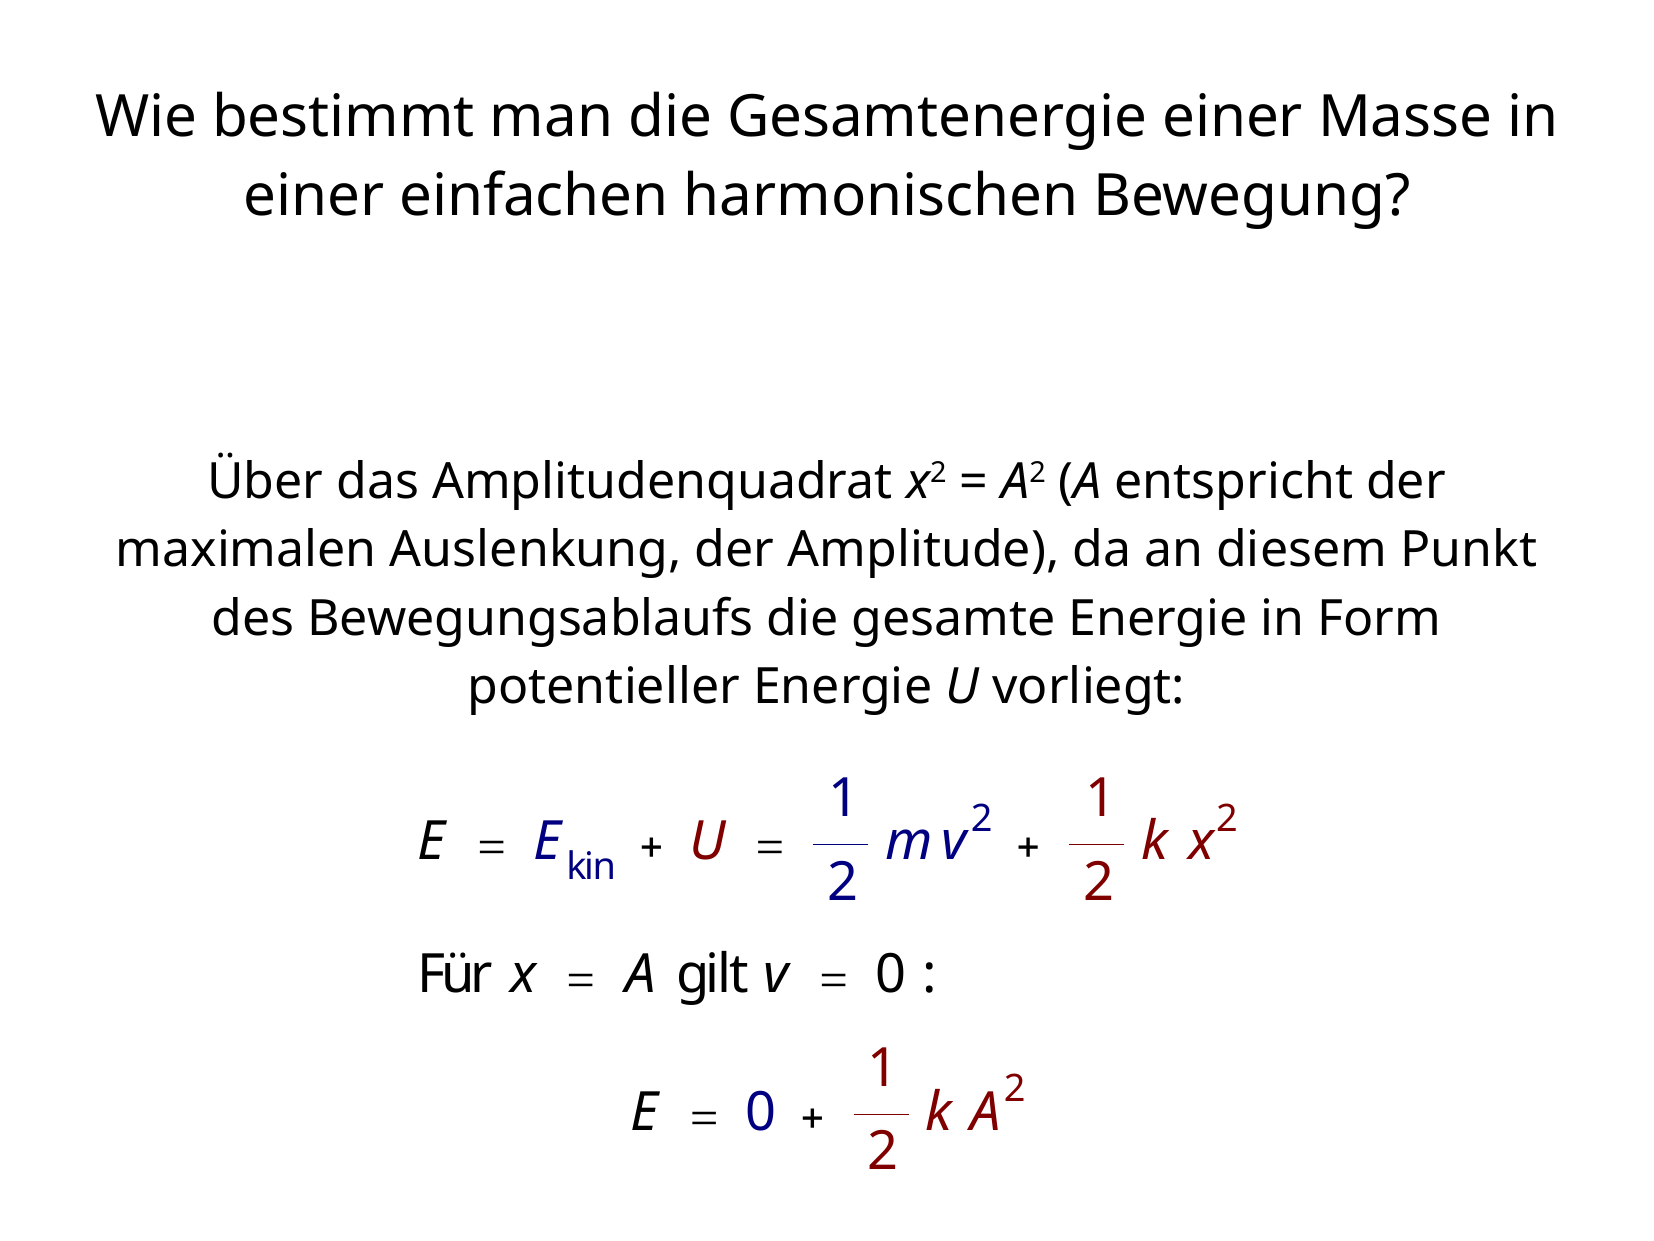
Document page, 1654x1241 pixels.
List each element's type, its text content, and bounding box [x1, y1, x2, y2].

subtitle Über das Amplitudenquadrat x2 = A2 (A entspricht der maximalen Auslenkung, der Amplitude), da an diesem Punkt des Bewegungsablaufs die gesamte Energie in Form potentieller Energie U vorliegt: [82, 290, 1571, 1010]
title Wie bestimmt man die Gesamtenergie einer Masse in einer einfachen harmonischen Bewegung? [82, 49, 1571, 257]
chart [411, 764, 1242, 1185]
